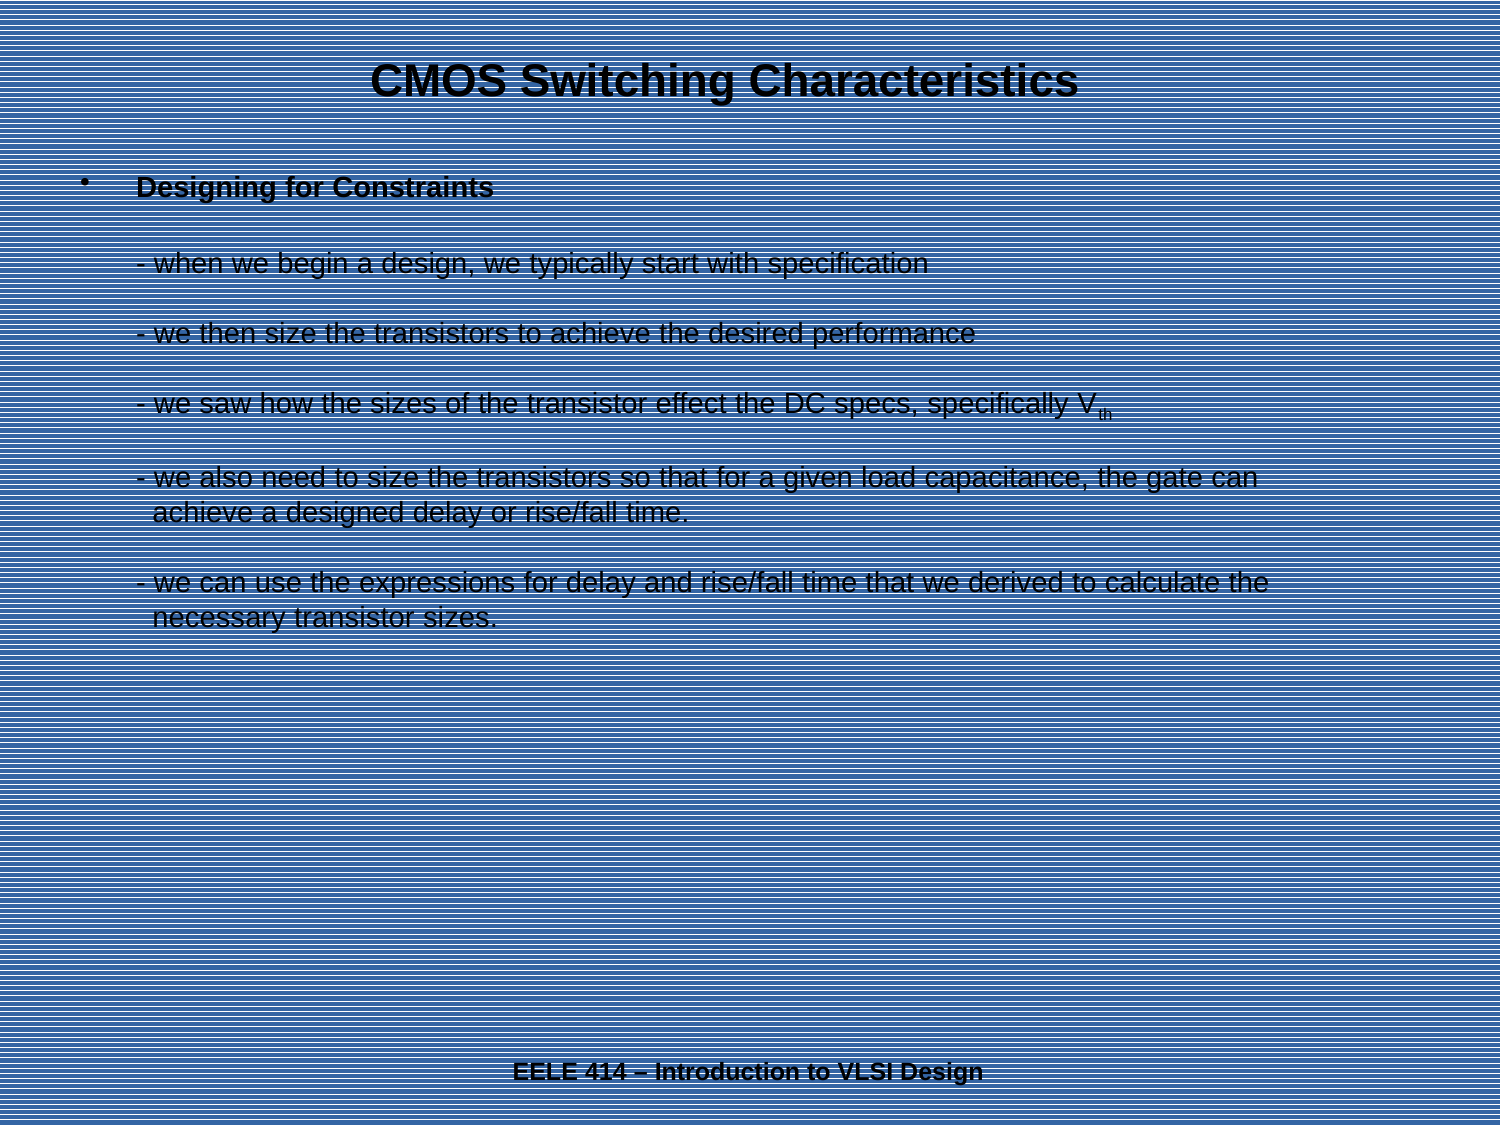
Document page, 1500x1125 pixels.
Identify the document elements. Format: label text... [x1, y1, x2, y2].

title CMOS Switching Characteristics [87, 37, 1363, 120]
list Designing for Constraints - when we begin a design, we typically start with specification - we then size the transistors to achieve the desired performance - we saw how the sizes of the transistor effect the DC specs, specifically Vth - we also need to size the transistors so that for a given load capacitance, the gate can achieve a designed delay or rise/fall time. - we can use the expressions for delay and rise/fall time that we derived to calculate the necessary transistor sizes. [64, 160, 1471, 988]
